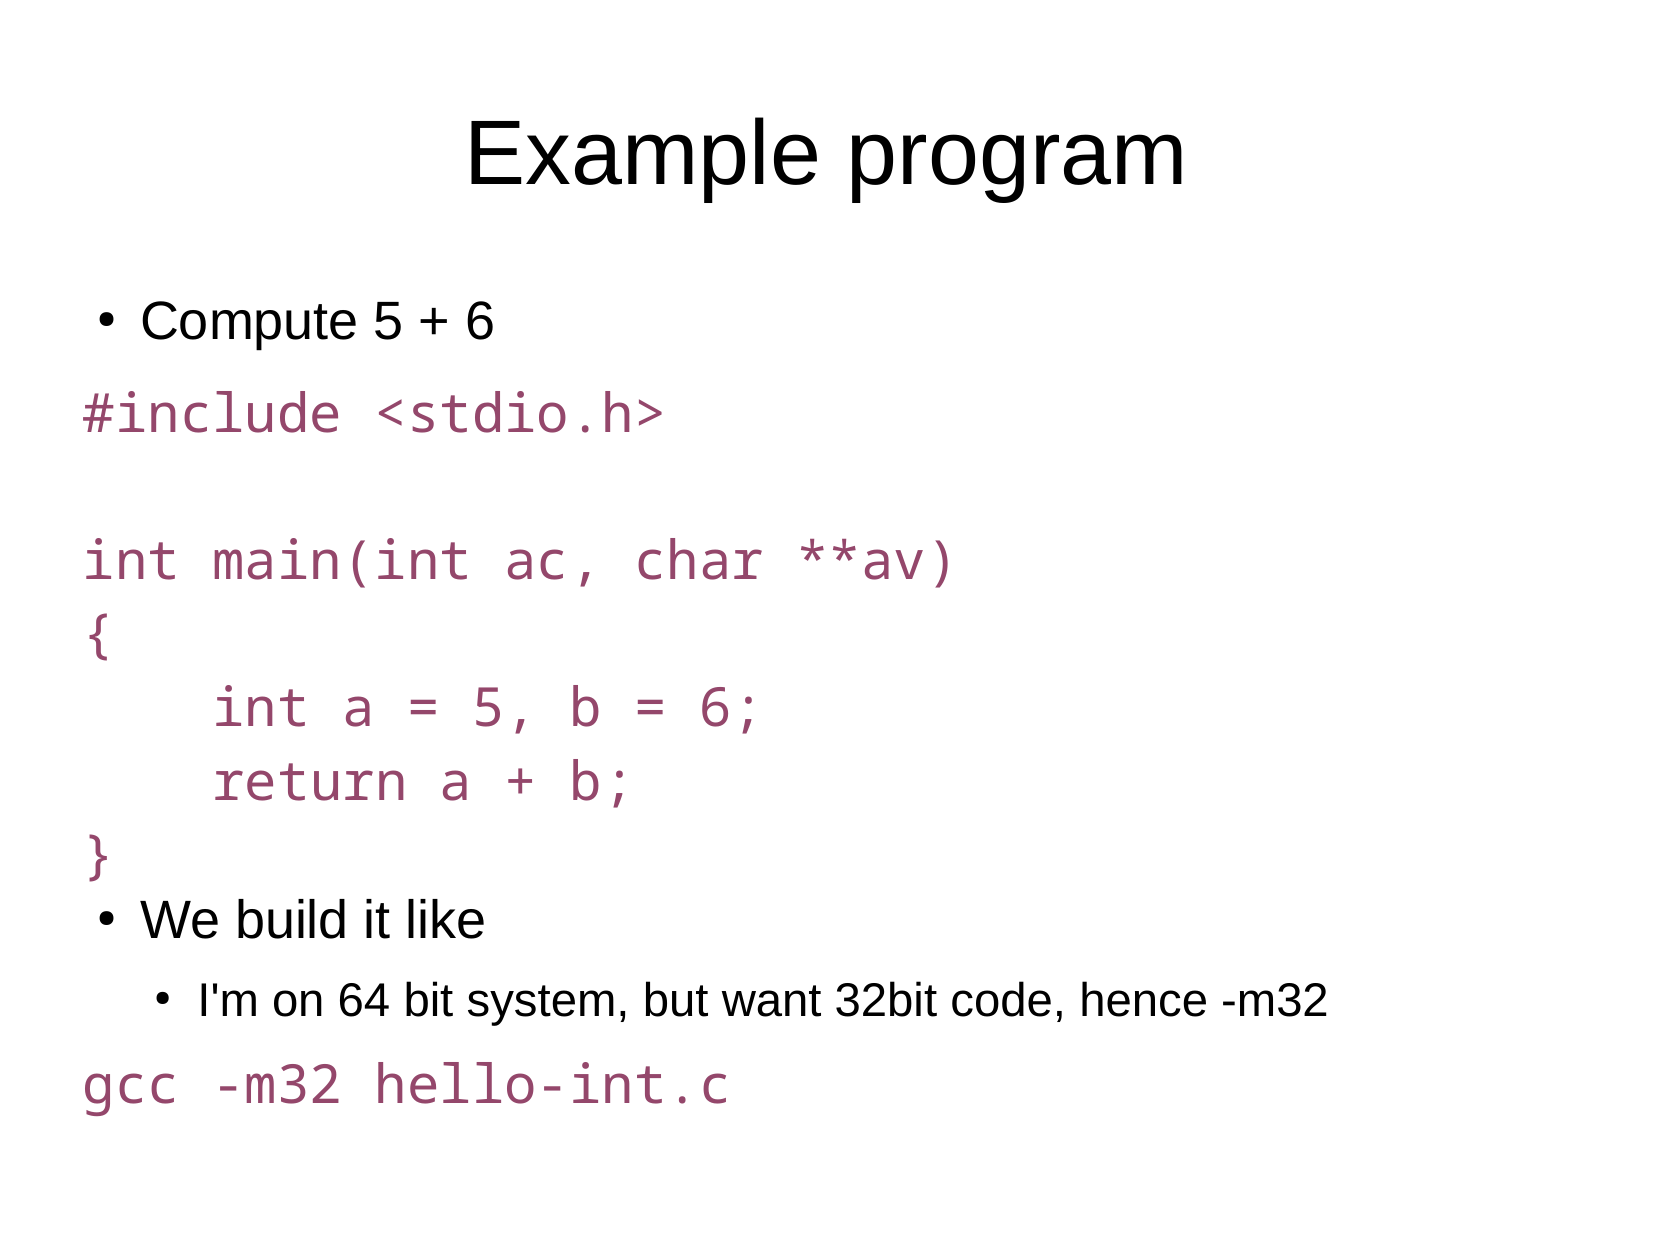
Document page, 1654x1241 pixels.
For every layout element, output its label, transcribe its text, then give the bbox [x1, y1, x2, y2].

title Example program [82, 49, 1571, 257]
list Compute 5 + 6 #include <stdio.h> int main(int ac, char **av) { int a = 5, b = 6; return a + b; } We build it like I'm on 64 bit system, but want 32bit code, hence -m32 gcc -m32 hello-int.c [82, 290, 1571, 1126]
